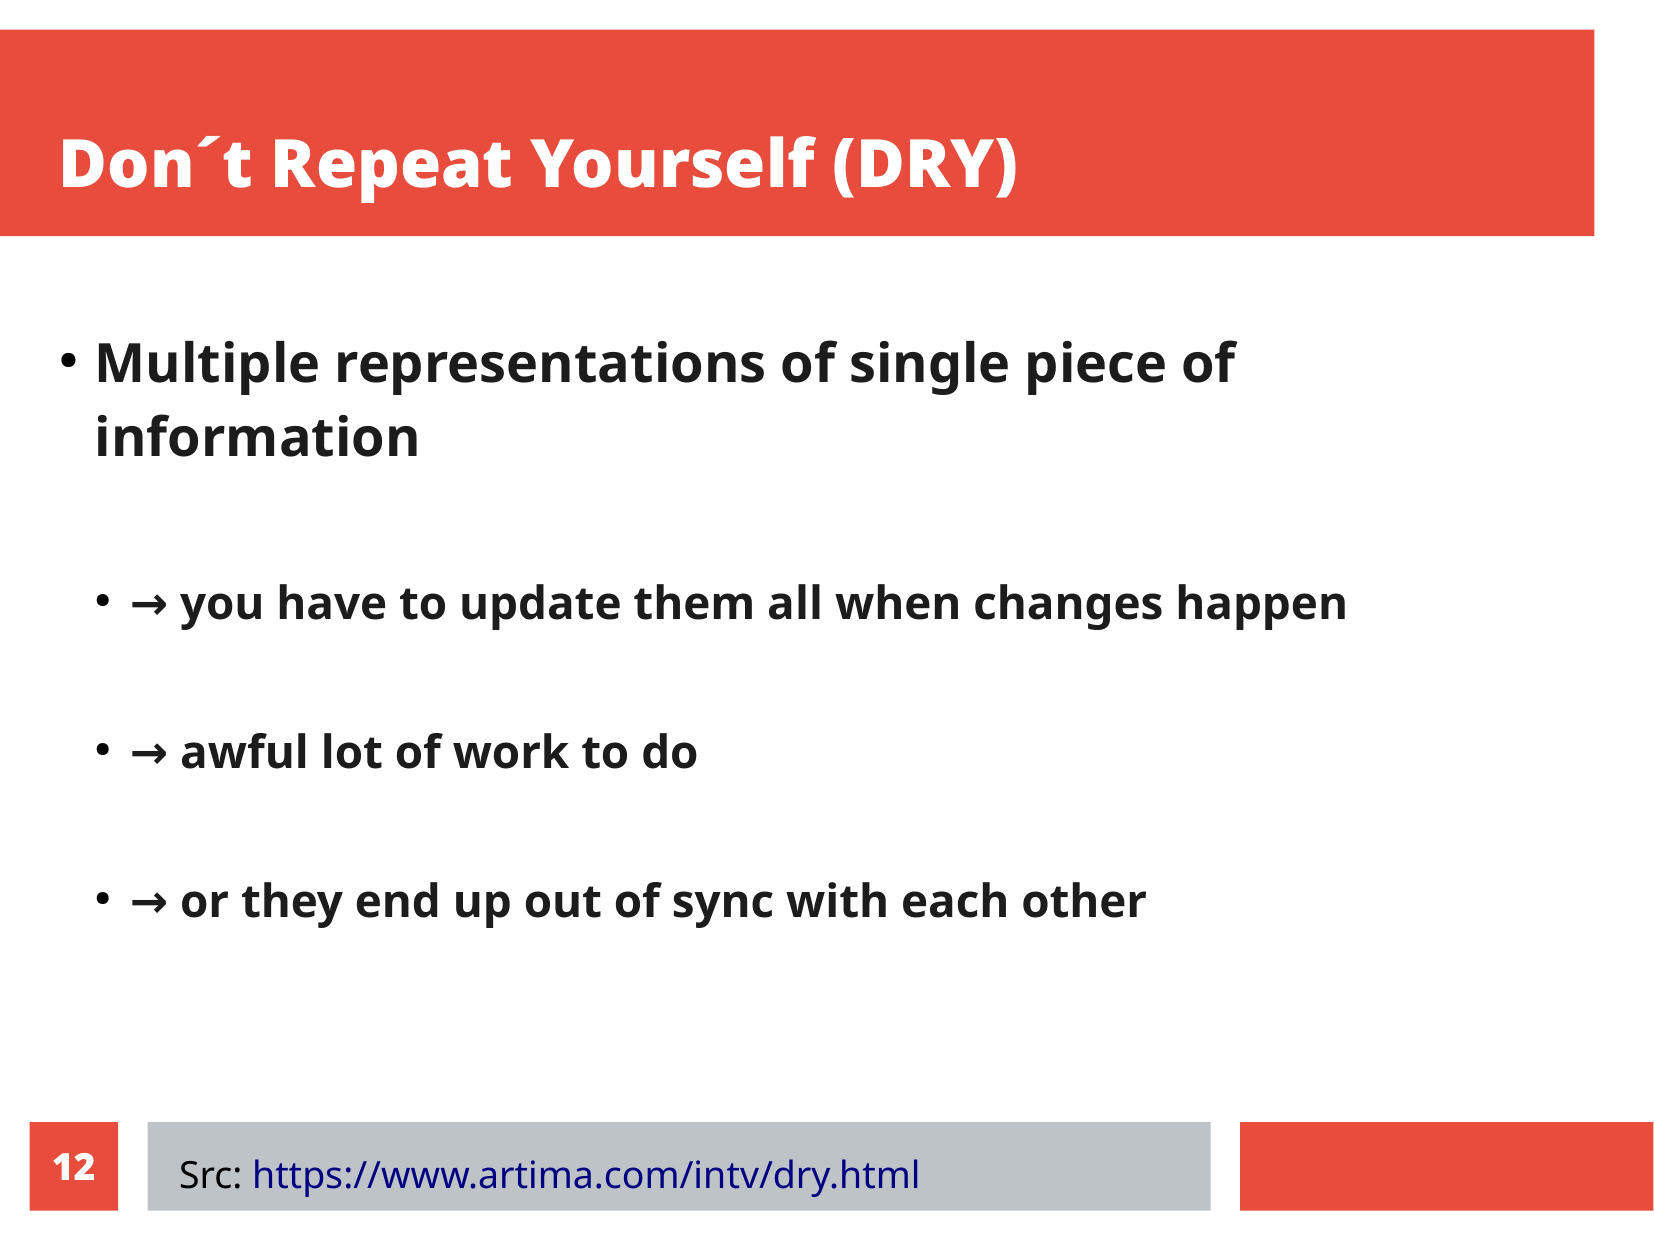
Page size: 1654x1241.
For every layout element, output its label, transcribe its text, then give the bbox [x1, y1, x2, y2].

title Don´t Repeat Yourself (DRY) [59, 59, 1595, 207]
text_box Src: https://www.artima.com/intv/dry.html [164, 1141, 1628, 1204]
list Multiple representations of single piece of information → you have to update them all when changes happen → awful lot of work to do → or they end up out of sync with each other [59, 324, 1565, 1093]
